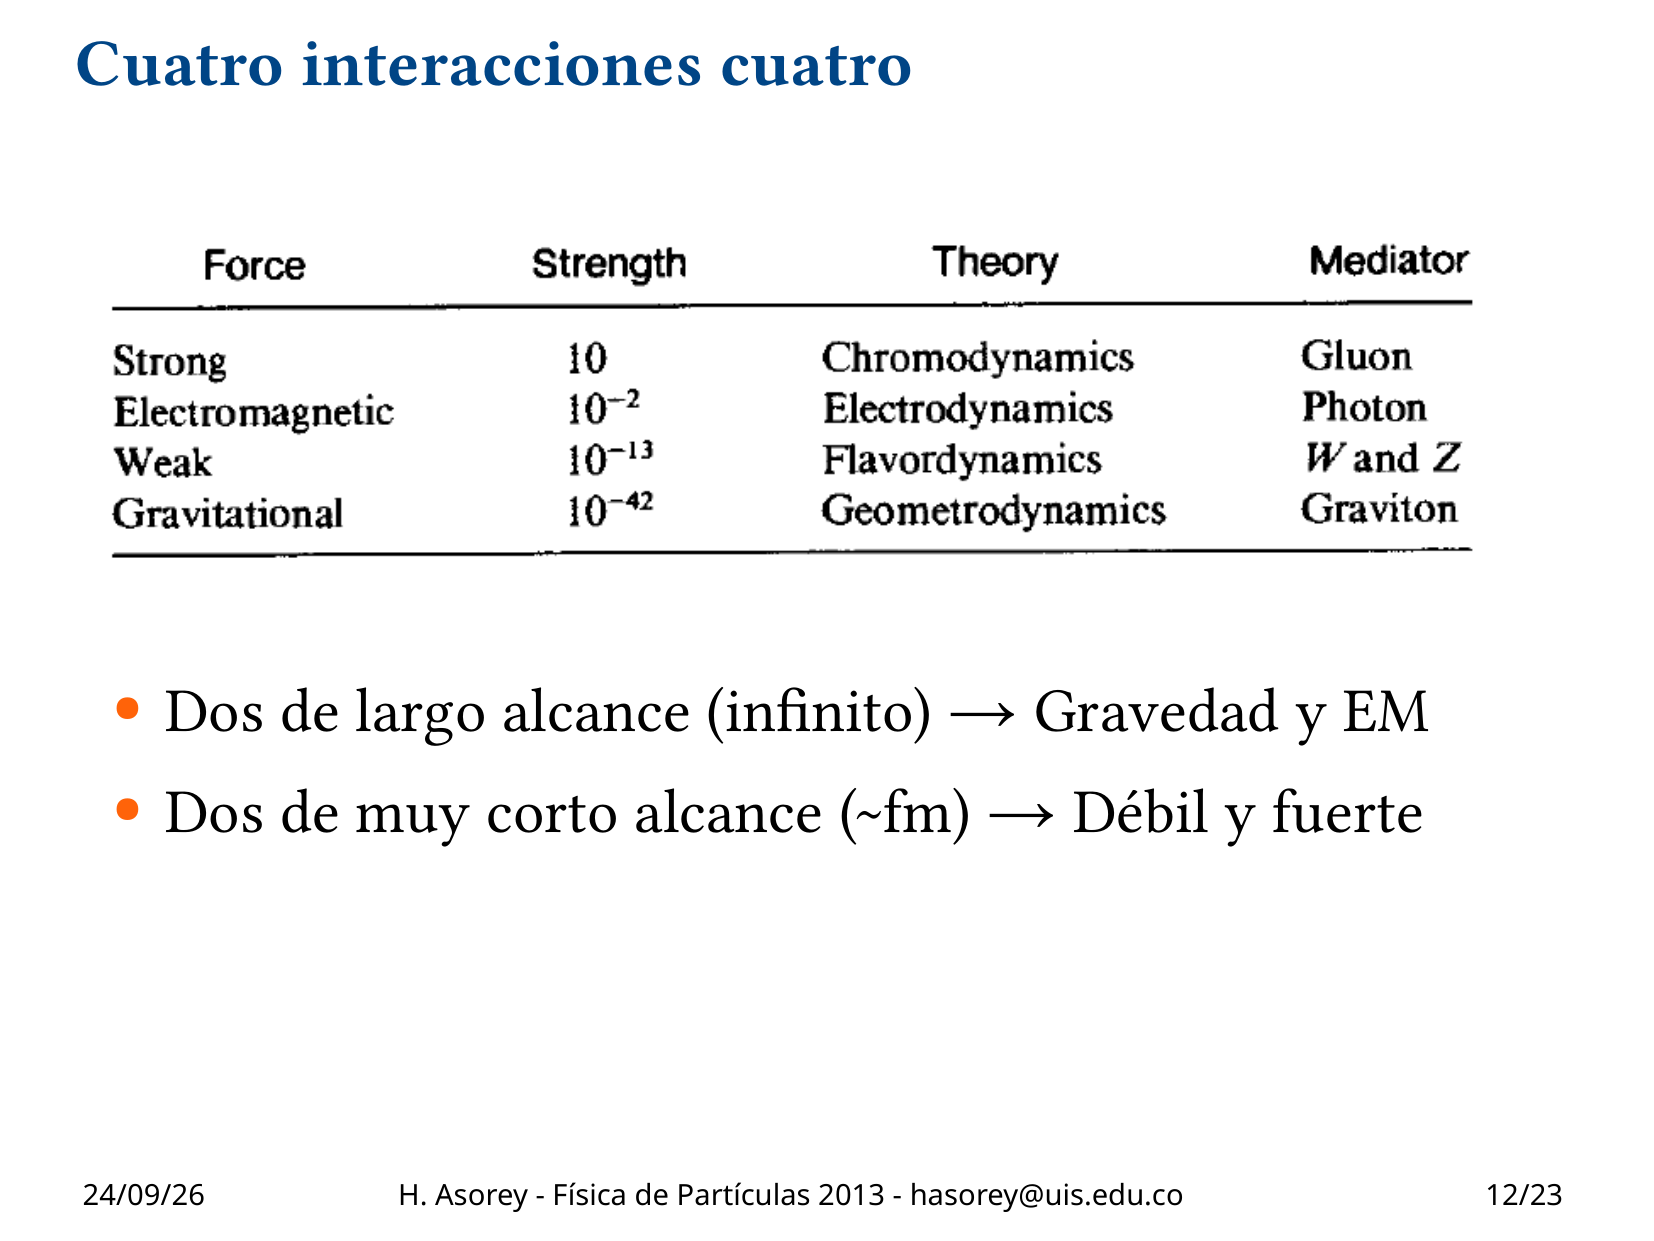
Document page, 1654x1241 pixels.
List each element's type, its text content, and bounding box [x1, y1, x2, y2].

title Cuatro interacciones cuatro [75, 13, 1564, 115]
list Dos de largo alcance (infinito) → Gravedad y EM Dos de muy corto alcance (~fm) → Débil y fuerte [82, 675, 1571, 1155]
picture [82, 205, 1571, 575]
